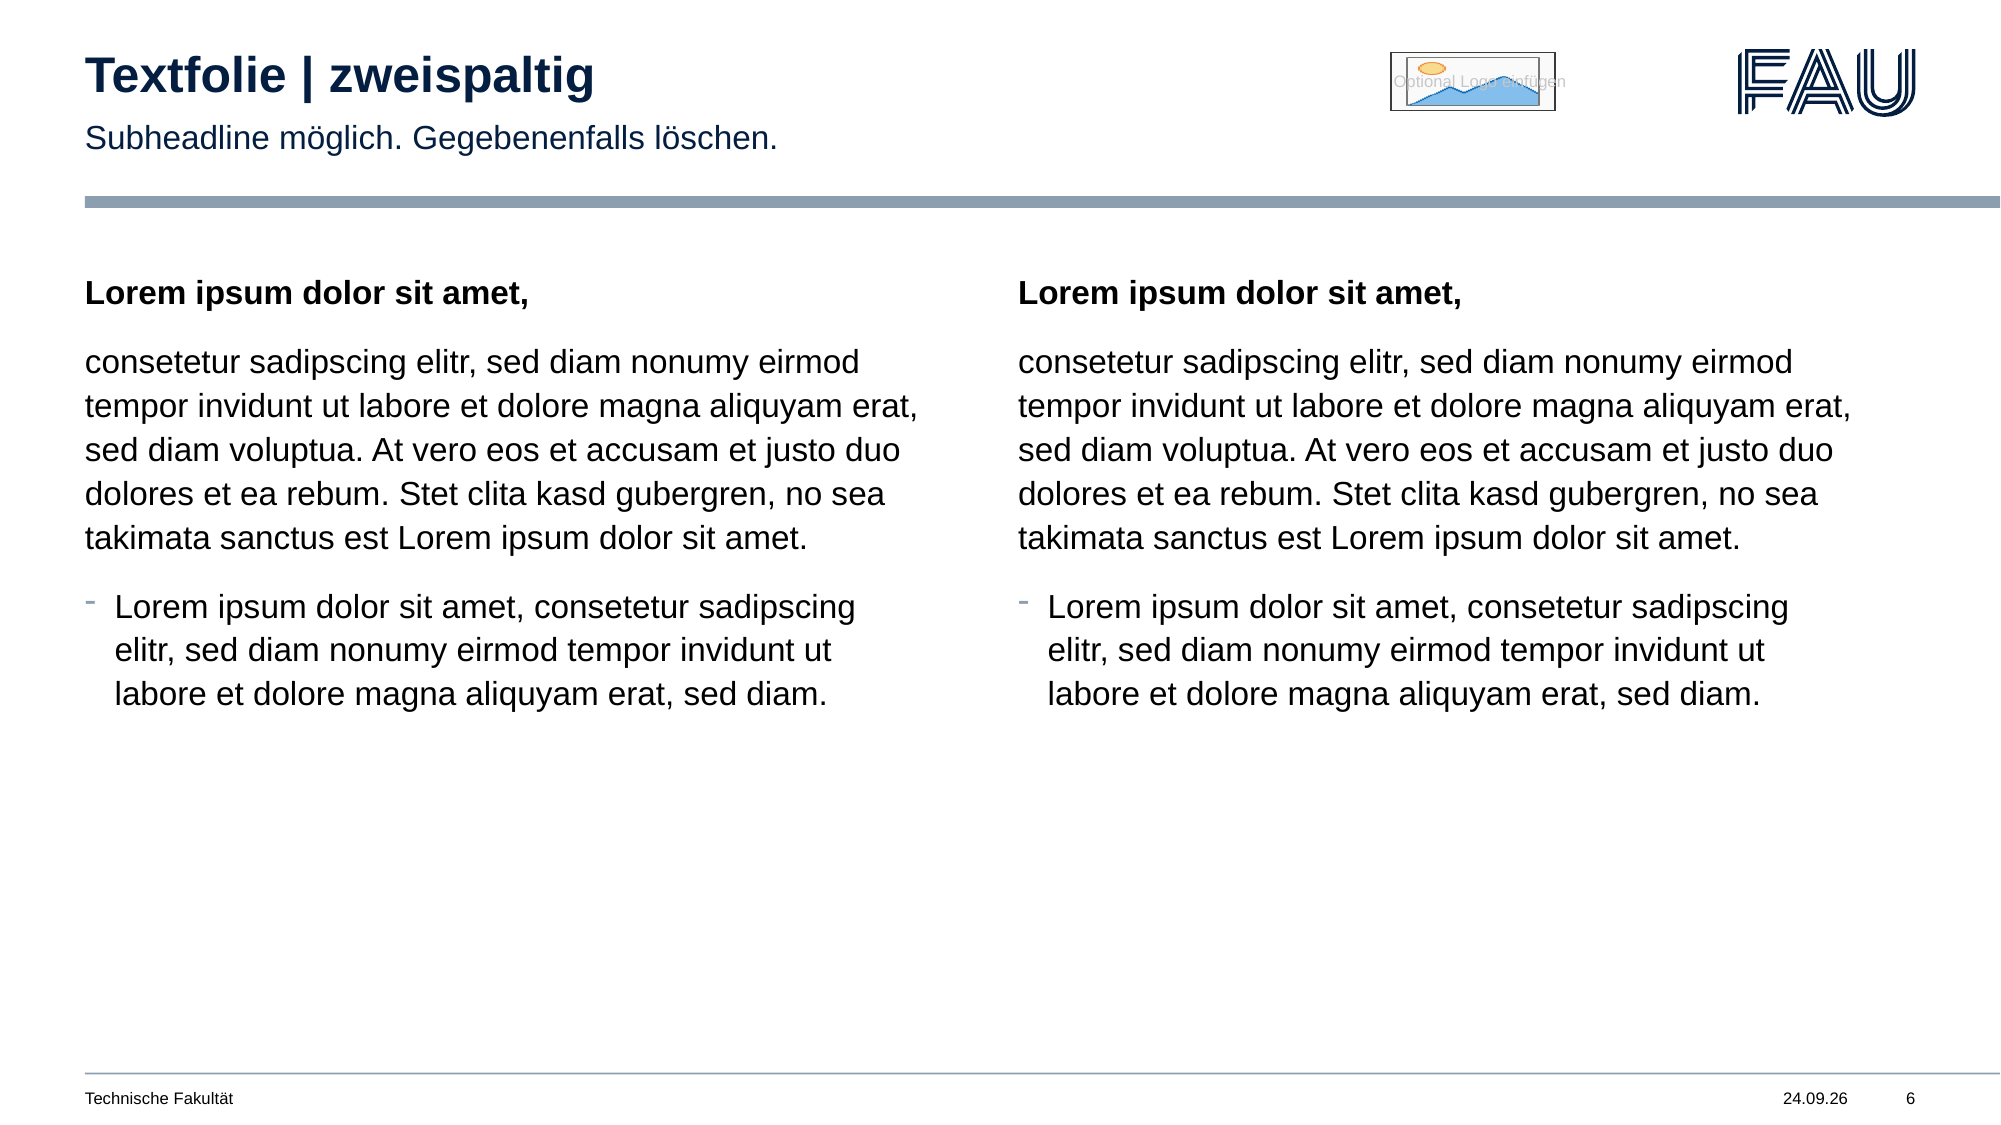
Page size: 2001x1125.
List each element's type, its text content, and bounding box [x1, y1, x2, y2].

title Textfolie | zweispaltig [85, 49, 1208, 104]
list Lorem ipsum dolor sit amet, consetetur sadipscing elitr, sed diam nonumy eirmod tempor invidunt ut labore et dolore magna aliquyam erat, sed diam voluptua. At vero eos et accusam et justo duo dolores et ea rebum. Stet clita kasd gubergren, no sea takimata sanctus est Lorem ipsum dolor sit amet. Lorem ipsum dolor sit amet, consetetur sadipscing elitr, sed diam nonumy eirmod tempor invidunt ut labore et dolore magna aliquyam erat, sed diam. [1018, 267, 1916, 1018]
slide_number <Foliennummer> [1883, 1088, 1916, 1109]
slide_number 20.07.22 [1708, 1088, 1849, 1109]
picture [1384, 49, 1562, 113]
list Subheadline möglich. Gegebenenfalls löschen. [84, 112, 1208, 154]
footer Technische Fakultät [85, 1088, 983, 1109]
list Lorem ipsum dolor sit amet, consetetur sadipscing elitr, sed diam nonumy eirmod tempor invidunt ut labore et dolore magna aliquyam erat, sed diam voluptua. At vero eos et accusam et justo duo dolores et ea rebum. Stet clita kasd gubergren, no sea takimata sanctus est Lorem ipsum dolor sit amet. Lorem ipsum dolor sit amet, consetetur sadipscing elitr, sed diam nonumy eirmod tempor invidunt ut labore et dolore magna aliquyam erat, sed diam. [85, 267, 983, 1018]
